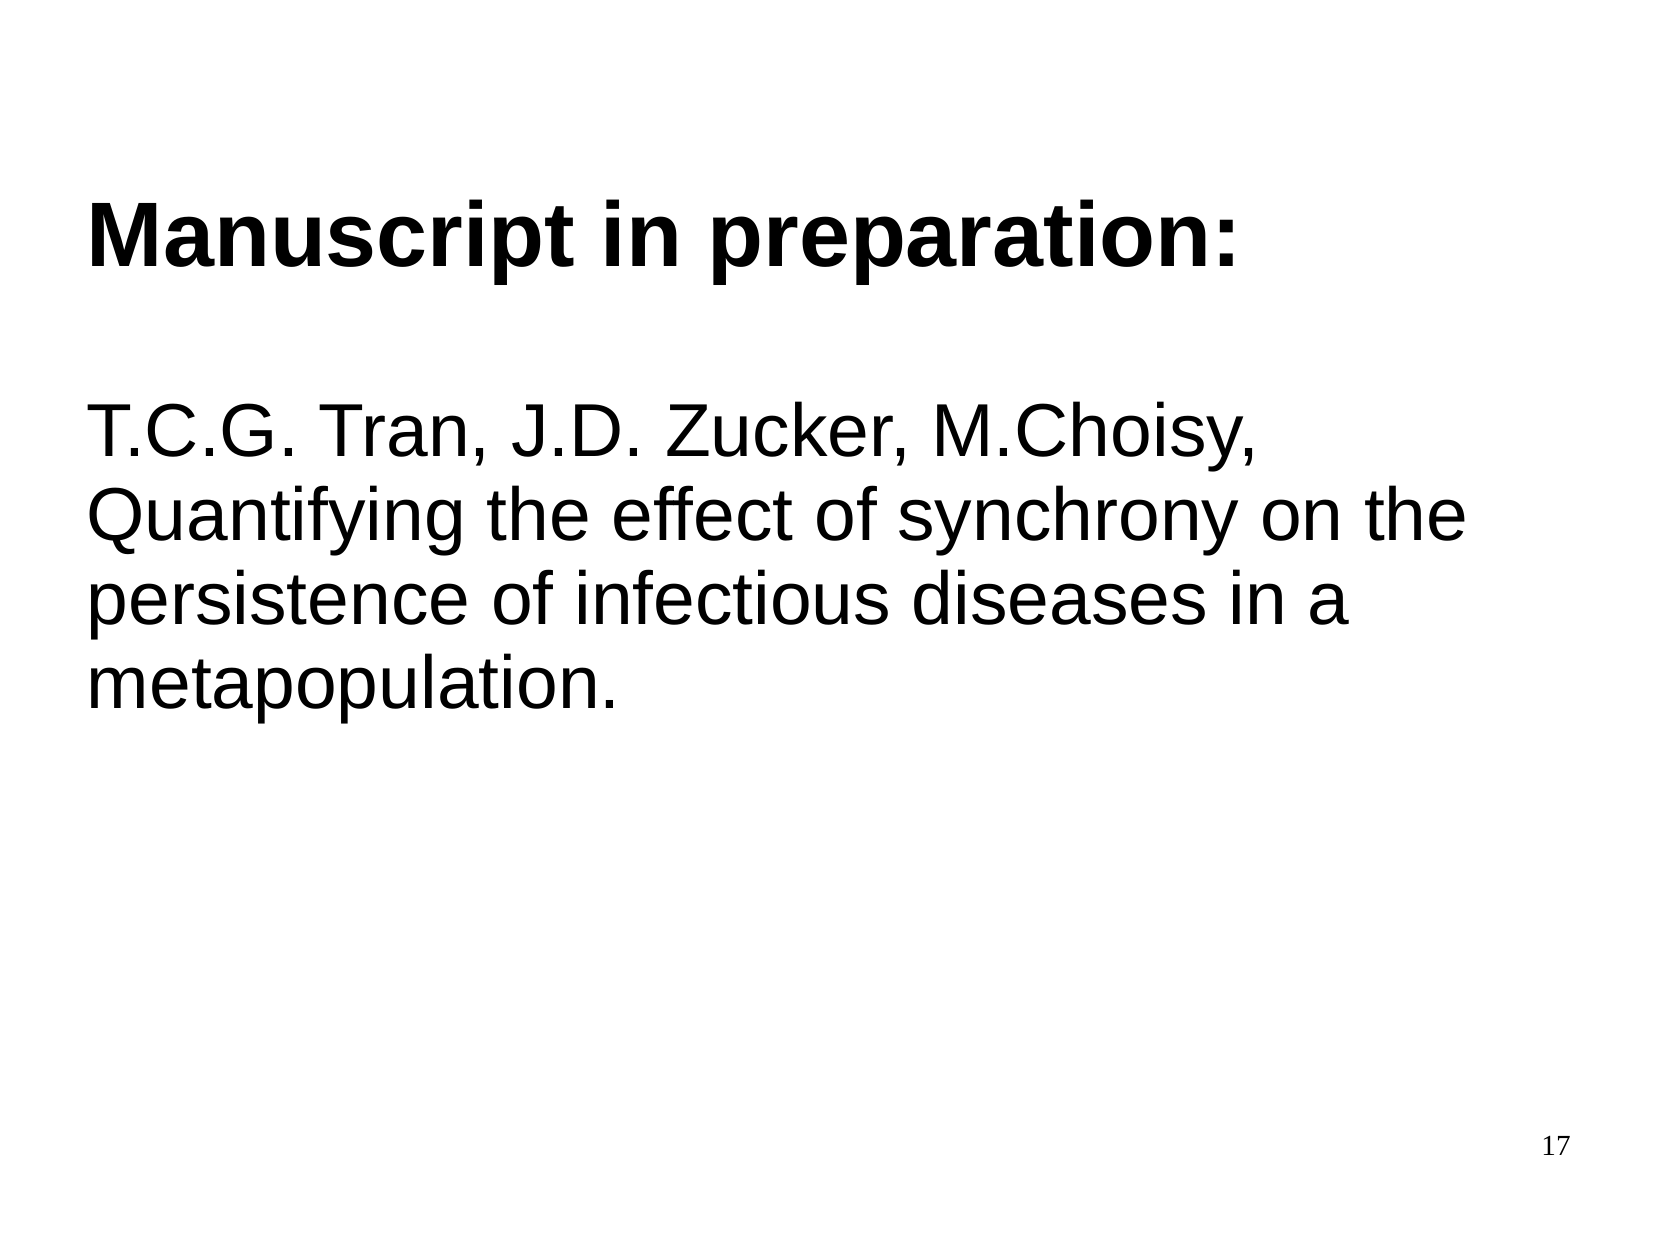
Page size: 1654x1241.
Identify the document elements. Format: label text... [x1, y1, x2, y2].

title Manuscript in preparation: T.C.G. Tran, J.D. Zucker, M.Choisy, Quantifying the effect of synchrony on the persistence of infectious diseases in a metapopulation. [86, 152, 1607, 756]
